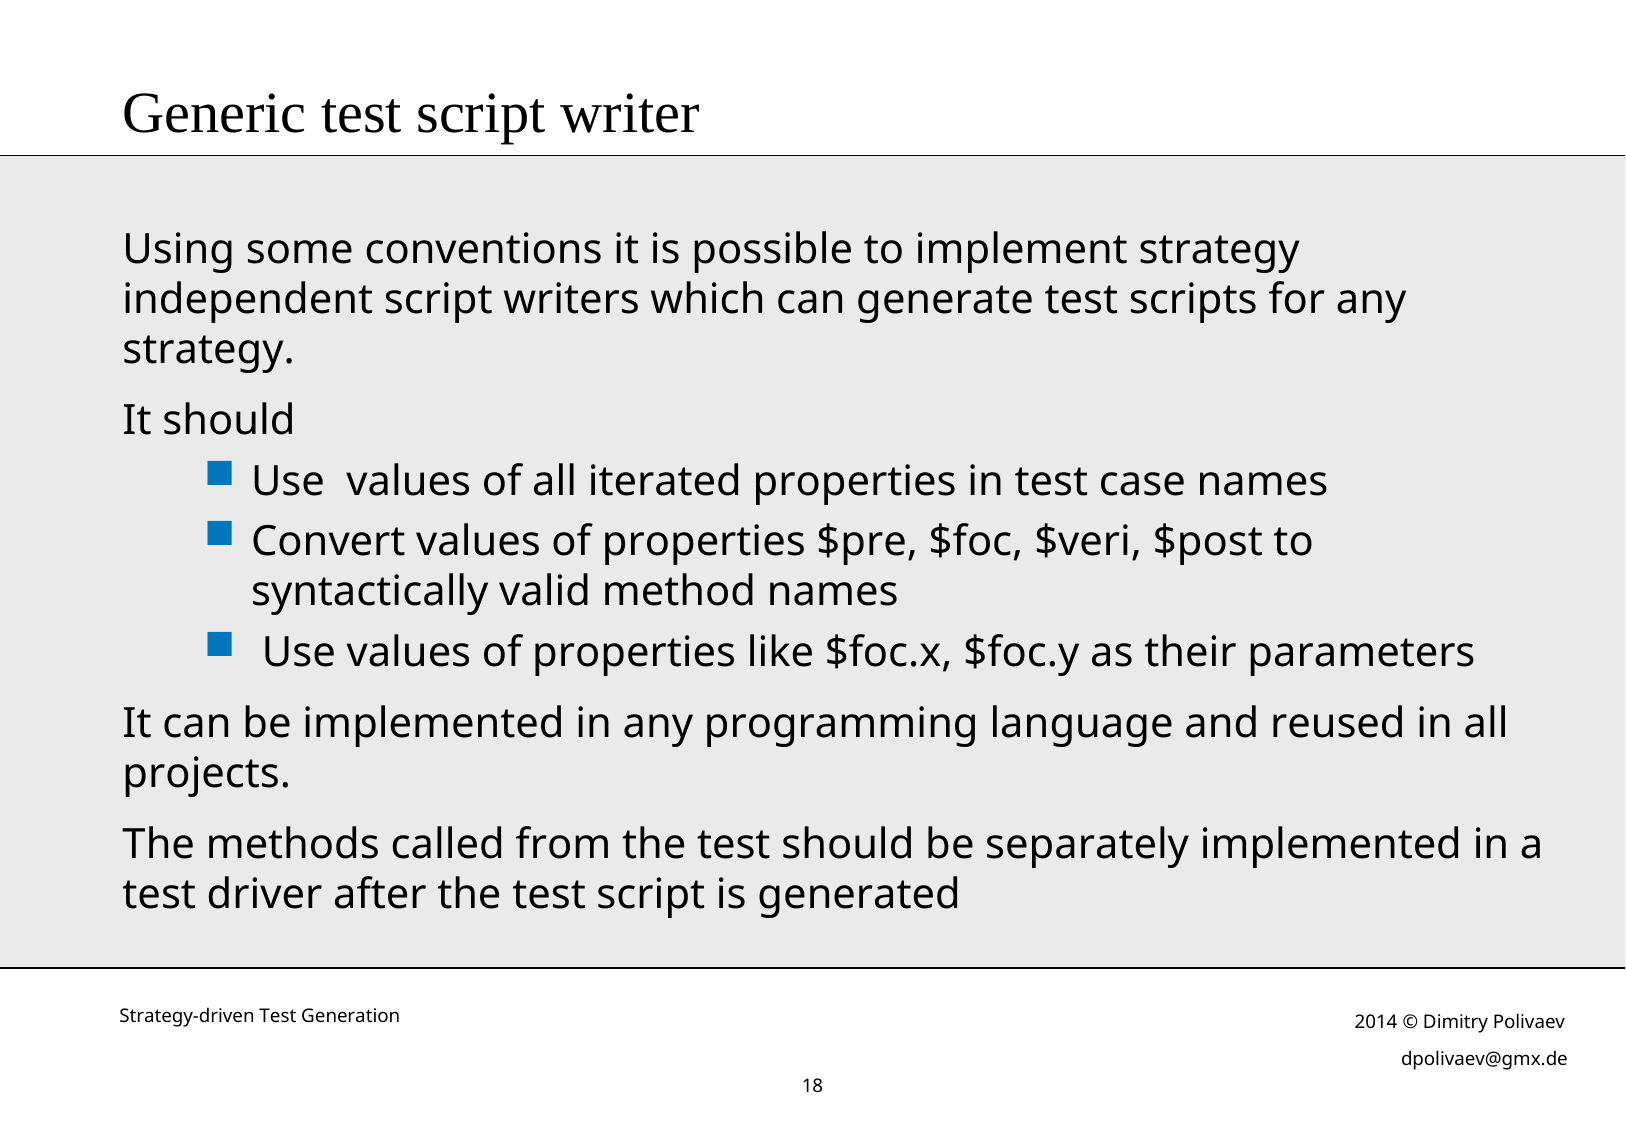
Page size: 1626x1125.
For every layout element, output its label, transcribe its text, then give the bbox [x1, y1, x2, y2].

list Using some conventions it is possible to implement strategy independent script writers which can generate test scripts for any strategy. It should Use values of all iterated properties in test case names Convert values of properties $pre, $foc, $veri, $post to syntactically valid method names Use values of properties like $foc.x, $foc.y as their parameters It can be implemented in any programming language and reused in all projects. The methods called from the test should be separately implemented in a test driver after the test script is generated [122, 222, 1555, 946]
title Generic test script writer [122, 70, 1501, 144]
